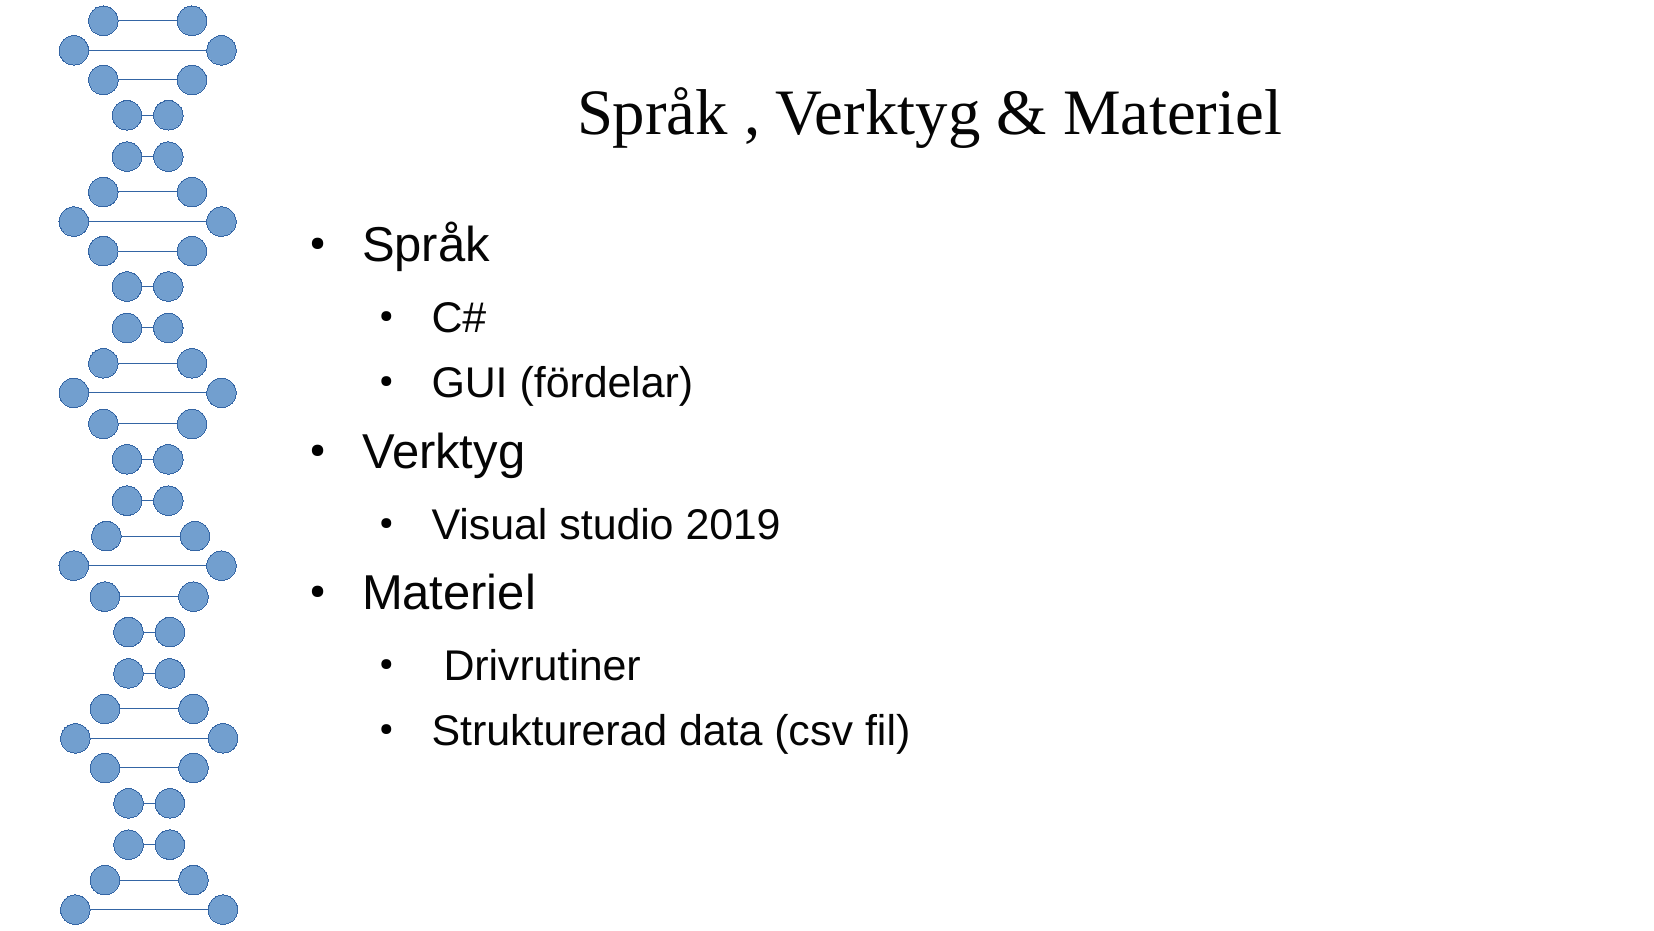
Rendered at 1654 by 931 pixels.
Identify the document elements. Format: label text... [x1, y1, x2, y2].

title Språk , Verktyg & Materiel [265, 35, 1595, 189]
list Språk C# GUI (fördelar) Verktyg Visual studio 2019 Materiel Drivrutiner Strukturerad data (csv fil) [292, 217, 1546, 758]
